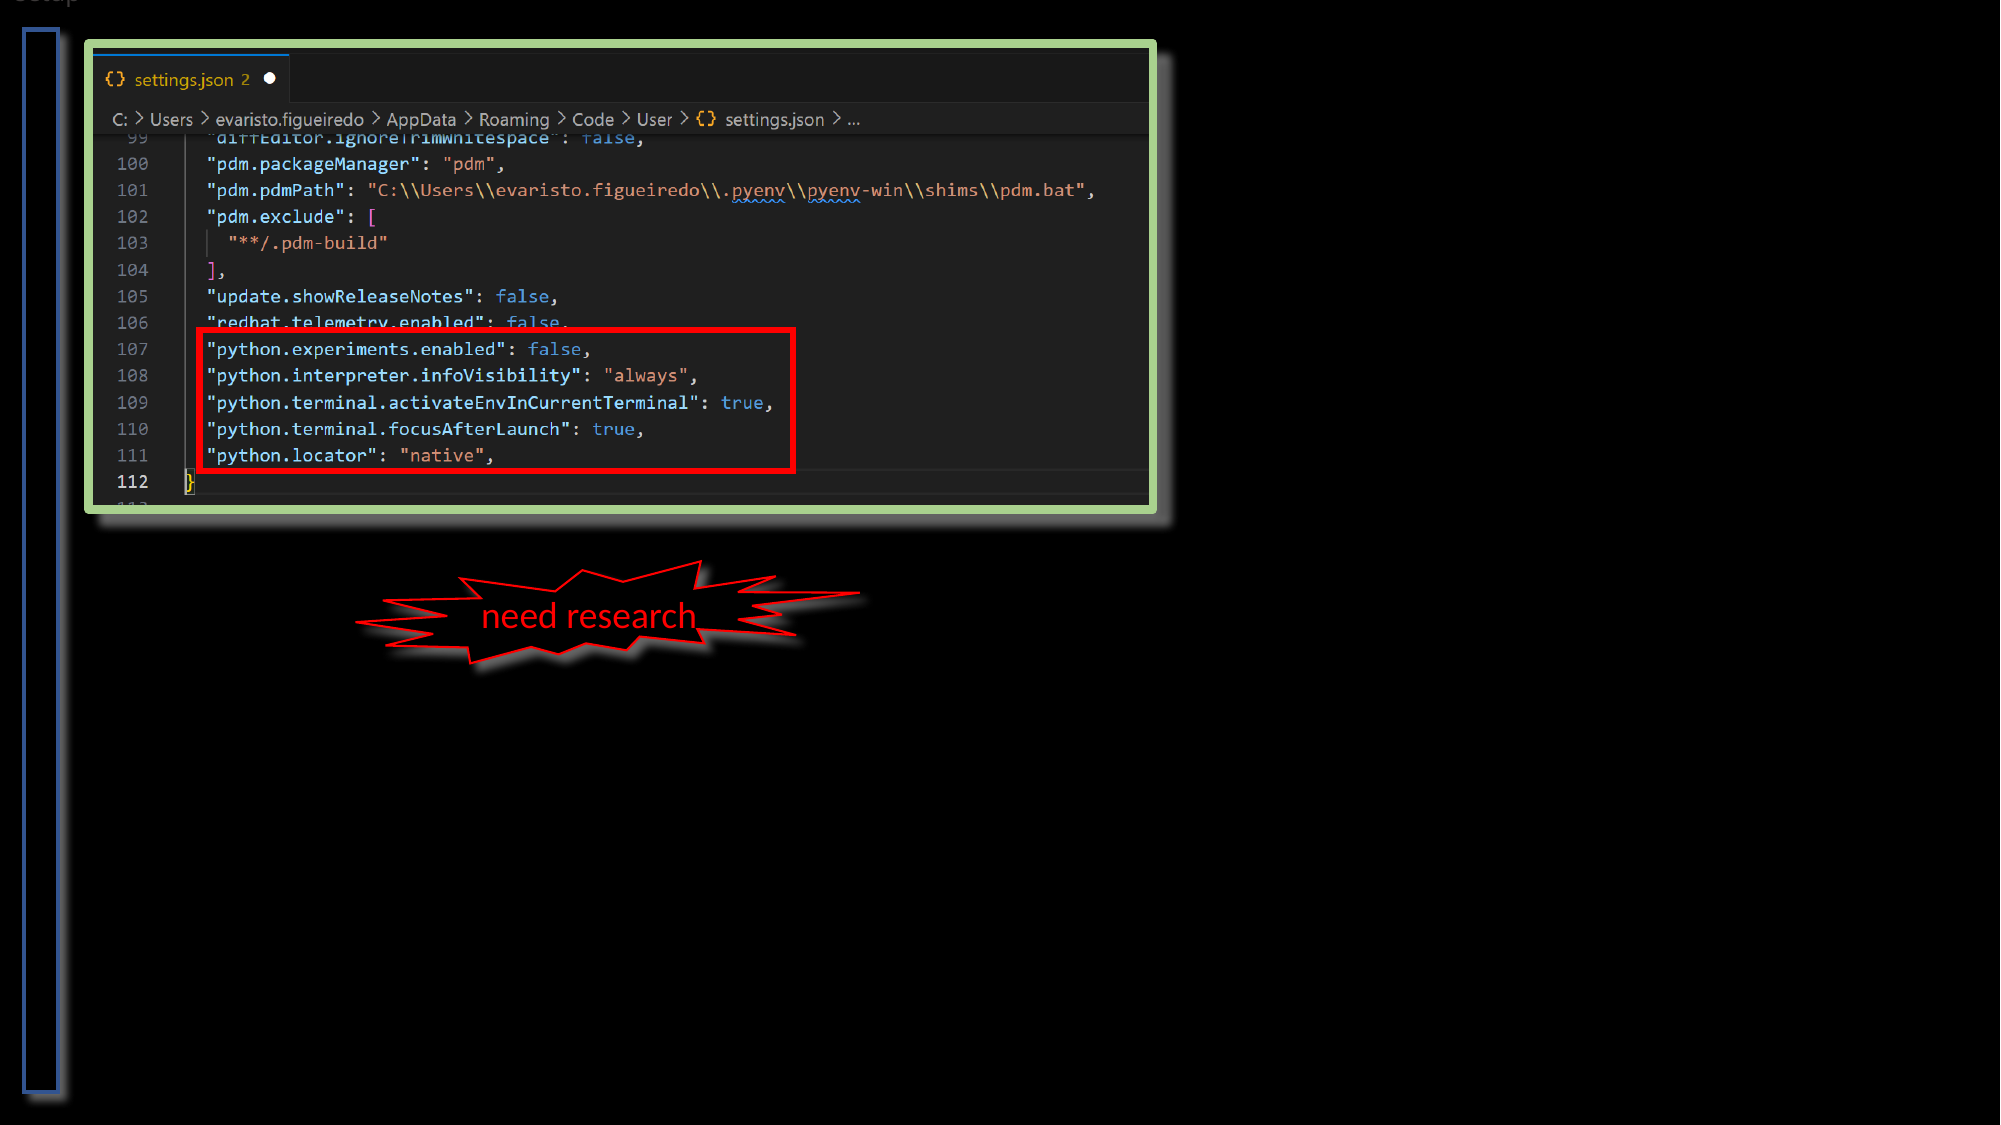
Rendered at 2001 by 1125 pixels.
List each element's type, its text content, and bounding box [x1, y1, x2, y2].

text_box [23, 29, 58, 1093]
text_box need research [355, 561, 860, 664]
picture [92, 47, 1149, 506]
